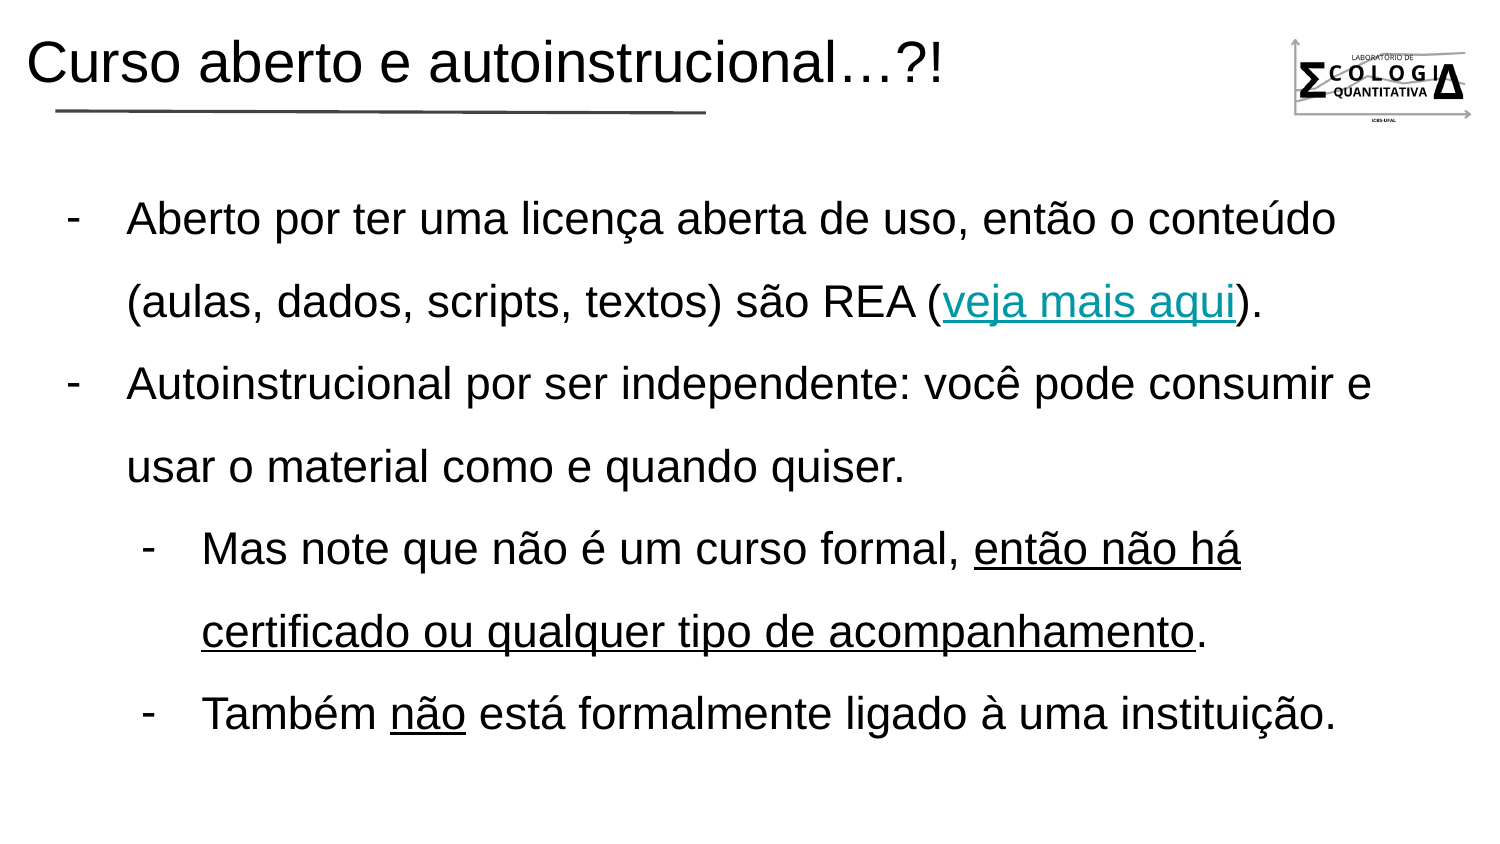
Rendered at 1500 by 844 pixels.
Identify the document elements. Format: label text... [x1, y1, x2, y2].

text_box Curso aberto e autoinstrucional…?! [11, 9, 1210, 117]
text_box Aberto por ter uma licença aberta de uso, então o conteúdo (aulas, dados, scripts, textos) são REA (veja mais aqui). Autoinstrucional por ser independente: você pode consumir e usar o material como e quando quiser. Mas note que não é um curso formal, então não há certificado ou qualquer tipo de acompanhamento. Também não está formalmente ligado à uma instituição. [36, 146, 1417, 566]
picture [1275, 23, 1490, 131]
